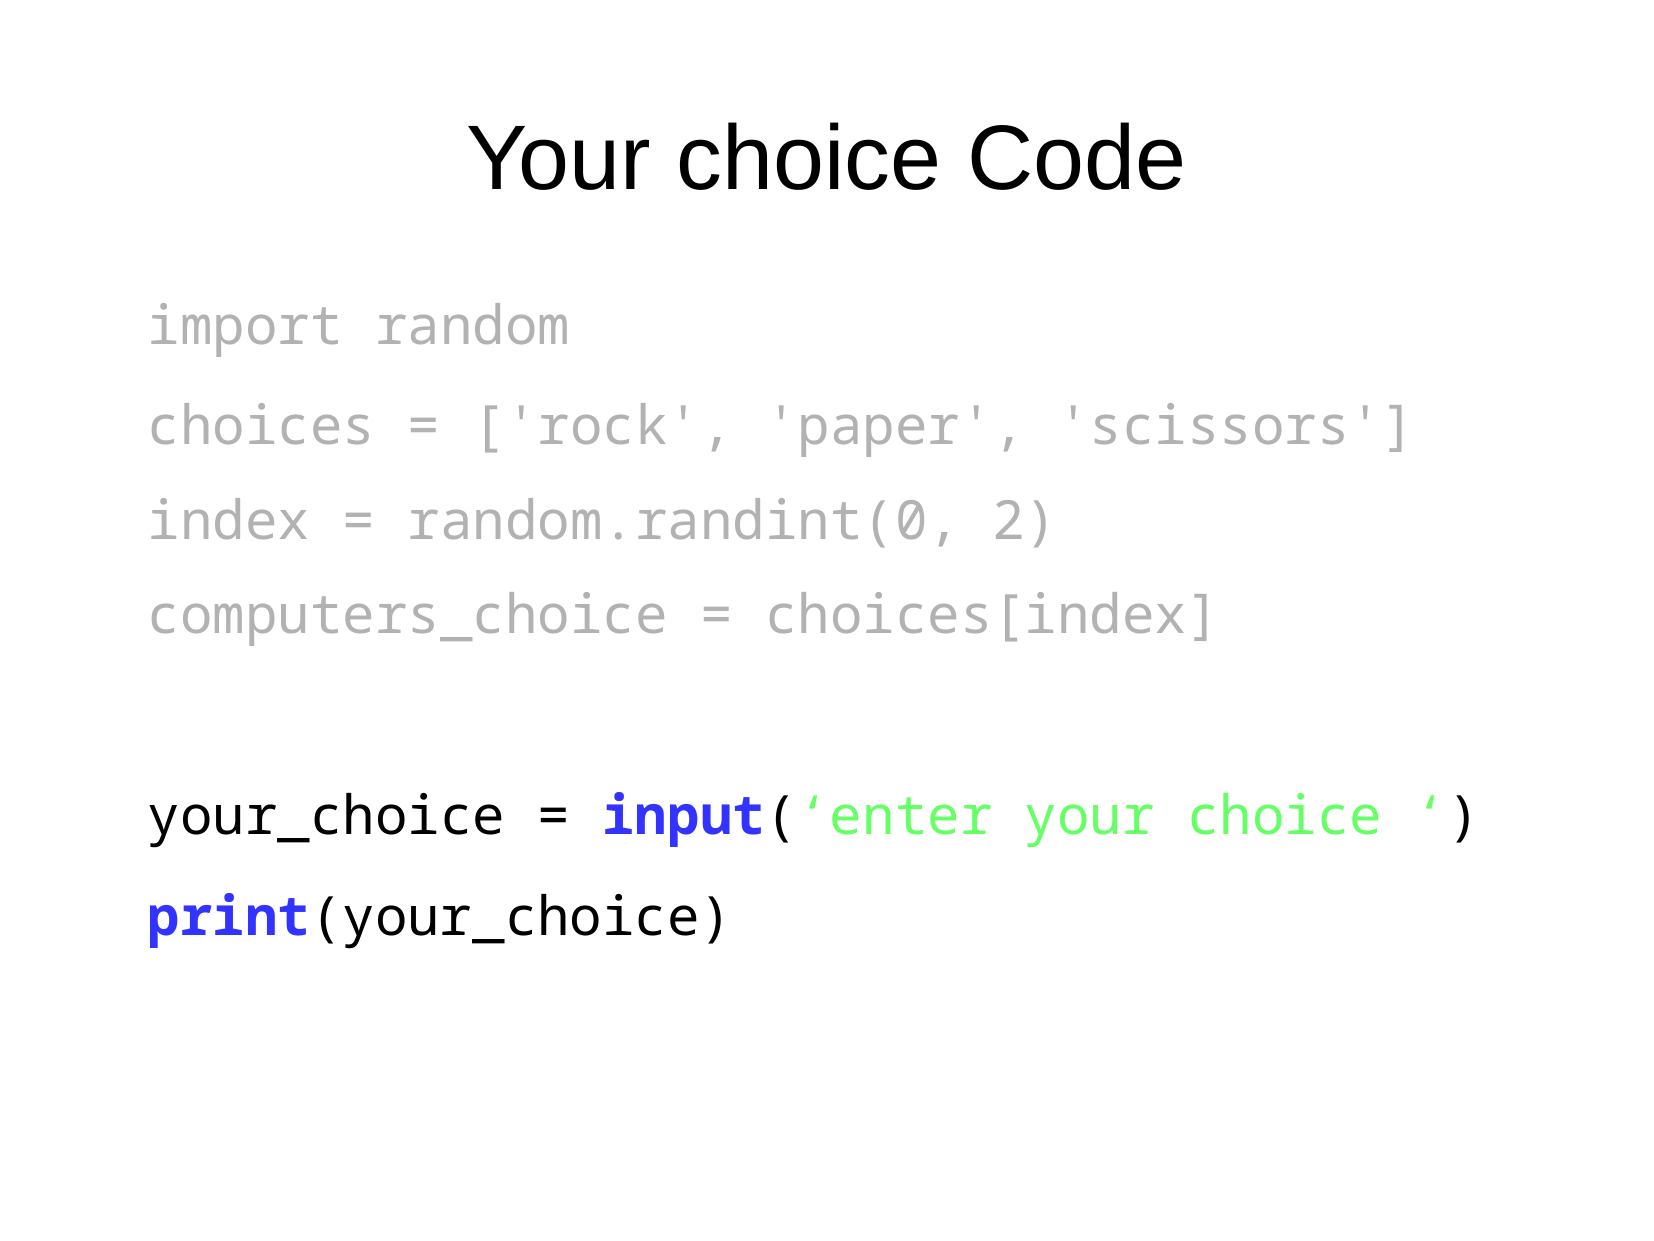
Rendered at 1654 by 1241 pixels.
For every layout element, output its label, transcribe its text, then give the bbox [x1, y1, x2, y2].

text_box import random choices = ['rock', 'paper', 'scissors'] index = random.randint(0, 2) computers_choice = choices[index] your_choice = input(‘enter your choice ‘) print(your_choice) [76, 290, 1565, 1010]
text_box Your choice Code [82, 49, 1571, 257]
